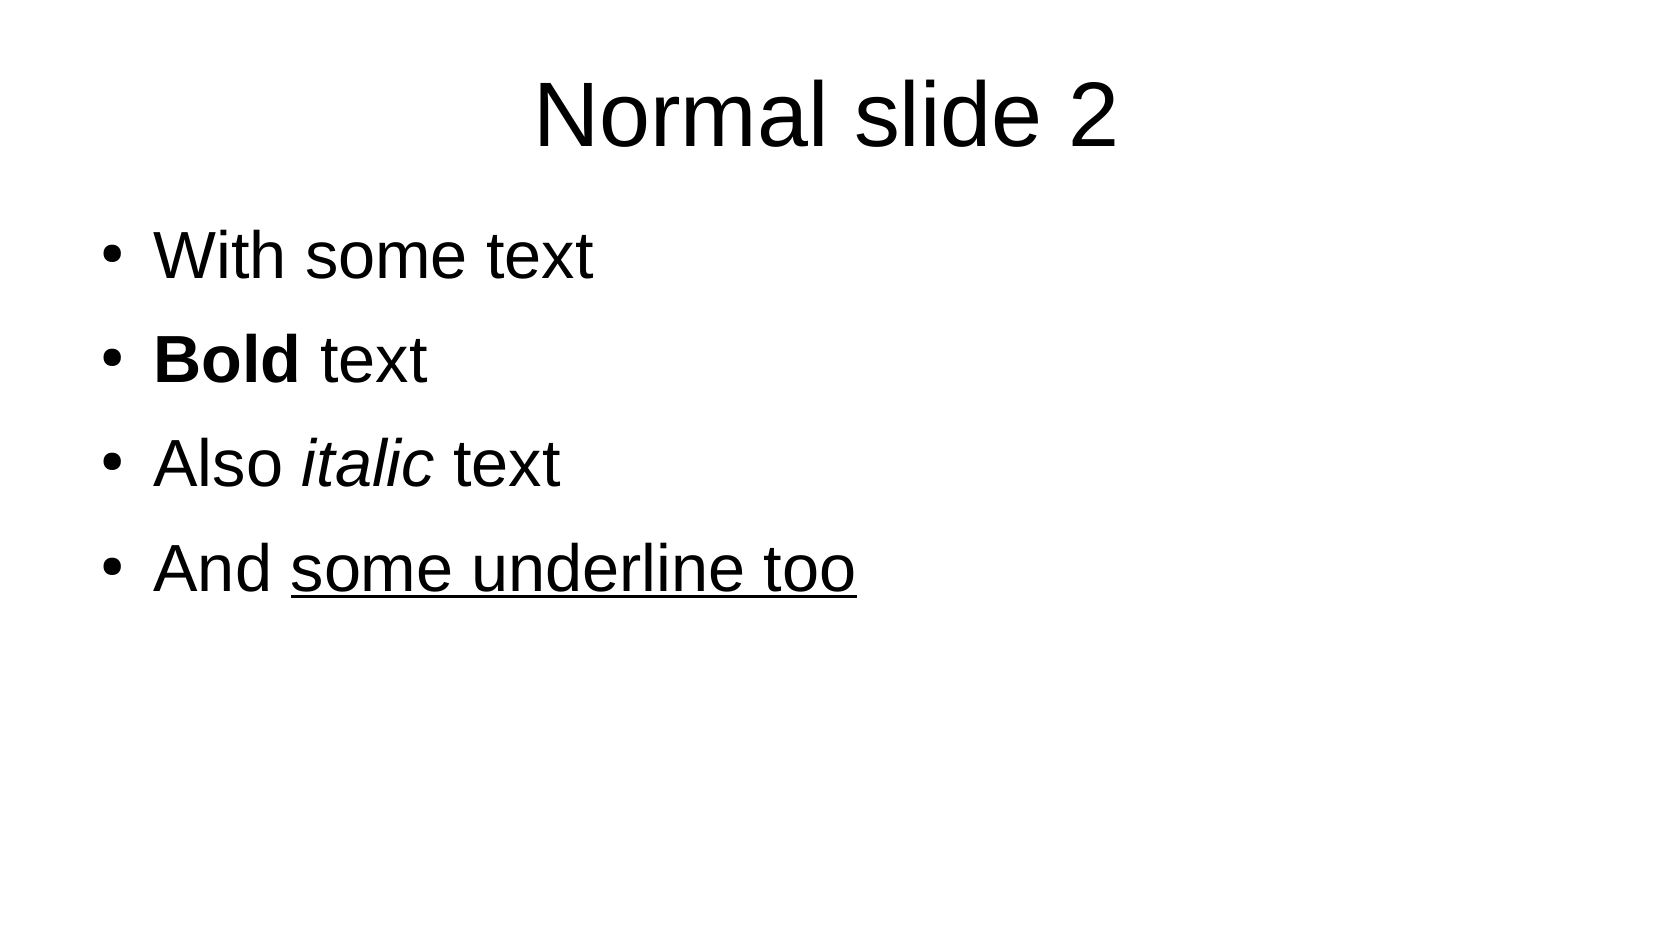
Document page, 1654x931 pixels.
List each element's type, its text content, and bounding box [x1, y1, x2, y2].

title Normal slide 2 [82, 37, 1571, 193]
list With some text Bold text Also italic text And some underline too [82, 217, 1571, 758]
